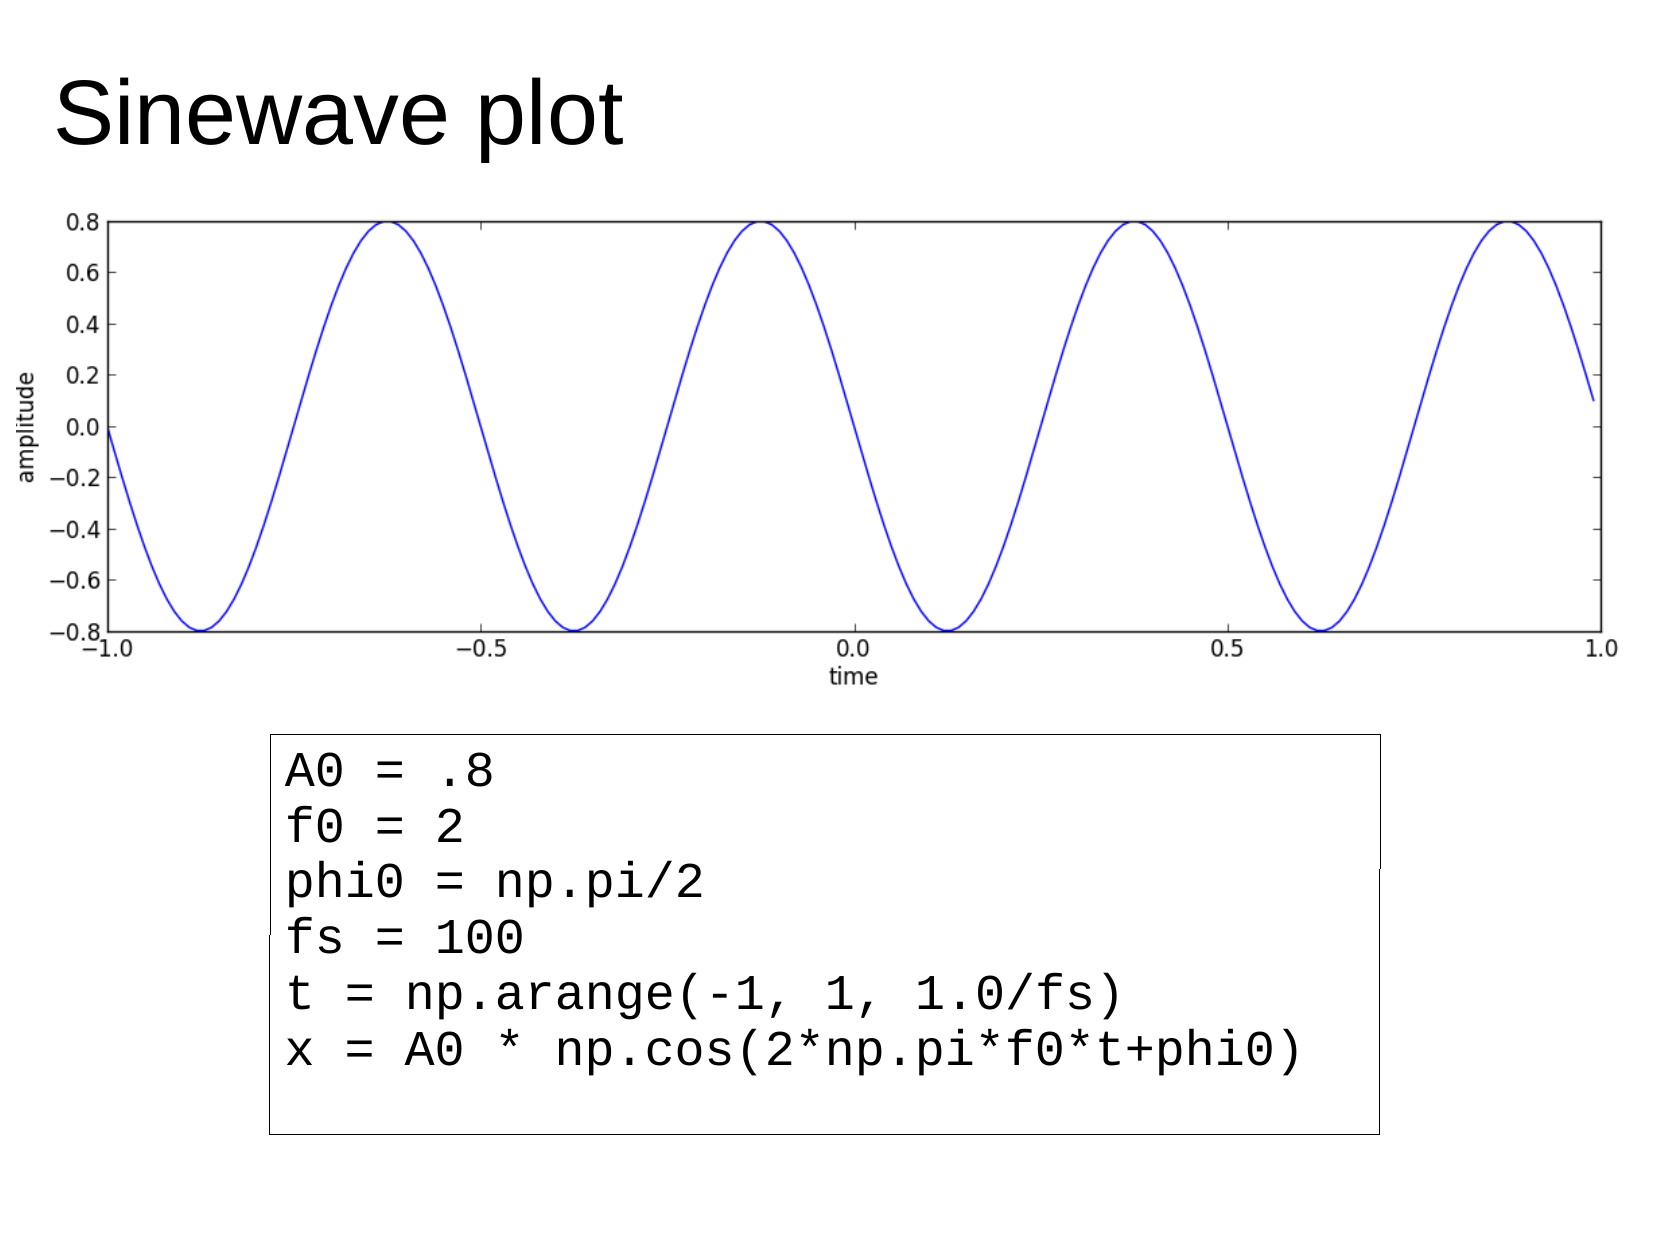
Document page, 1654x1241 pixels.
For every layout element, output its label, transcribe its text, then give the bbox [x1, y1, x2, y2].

text_box A0 = .8 f0 = 2 phi0 = np.pi/2 fs = 100 t = np.arange(-1, 1, 1.0/fs) x = A0 * np.cos(2*np.pi*f0*t+phi0) [269, 734, 1381, 1135]
title Sinewave plot [53, 61, 1403, 165]
picture [16, 192, 1629, 694]
